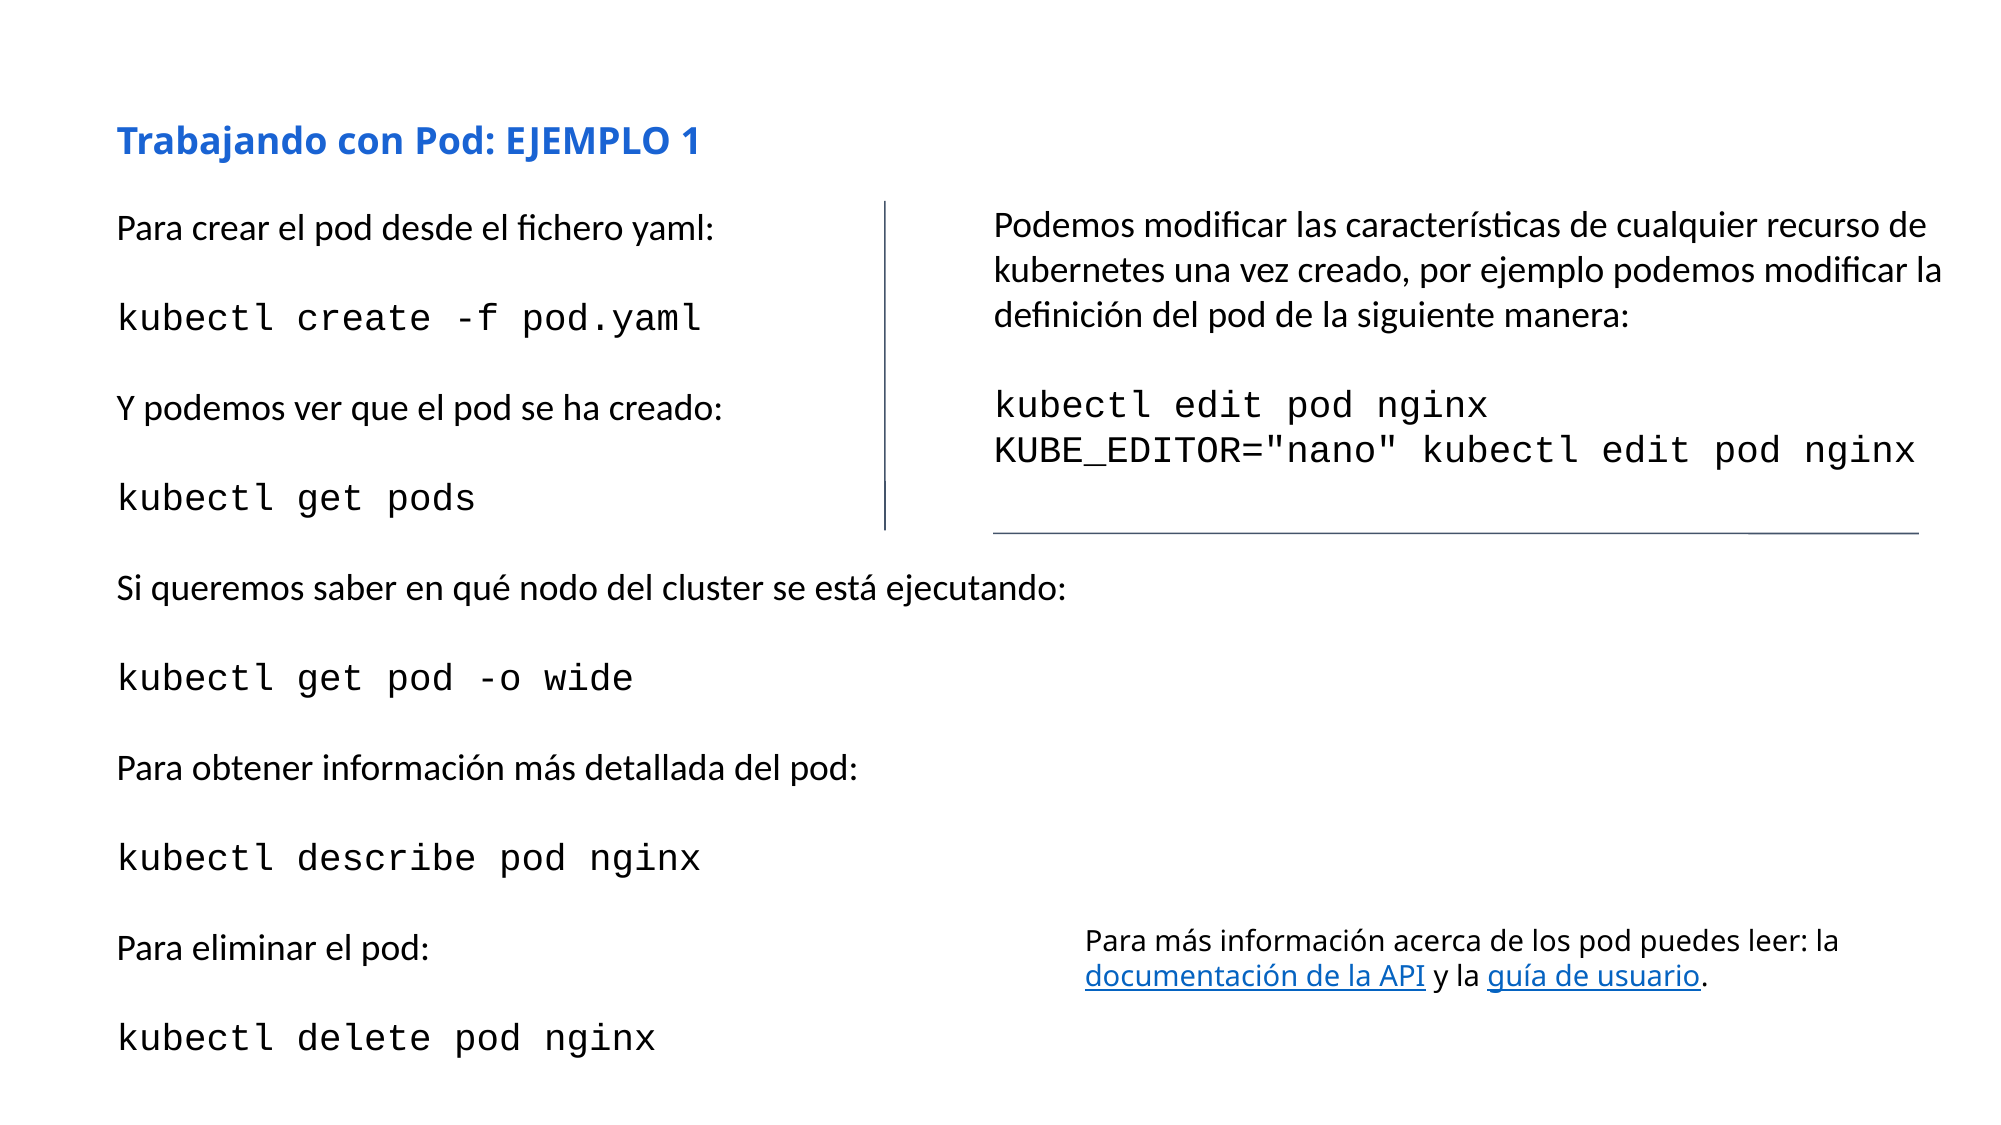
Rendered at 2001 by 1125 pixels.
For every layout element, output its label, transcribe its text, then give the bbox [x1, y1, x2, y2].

text_box Podemos modificar las características de cualquier recurso de kubernetes una vez creado, por ejemplo podemos modificar la definición del pod de la siguiente manera: kubectl edit pod nginx KUBE_EDITOR="nano" kubectl edit pod nginx [979, 185, 1966, 460]
text_box Para crear el pod desde el fichero yaml: kubectl create -f pod.yaml Y podemos ver que el pod se ha creado: kubectl get pods Si queremos saber en qué nodo del cluster se está ejecutando: kubectl get pod -o wide Para obtener información más detallada del pod: kubectl describe pod nginx Para eliminar el pod: kubectl delete pod nginx [101, 195, 1977, 901]
text_box Trabajando con Pod: EJEMPLO 1 [101, 110, 912, 170]
text_box Para más información acerca de los pod puedes leer: la documentación de la API y la guía de usuario. [1069, 907, 1977, 1016]
